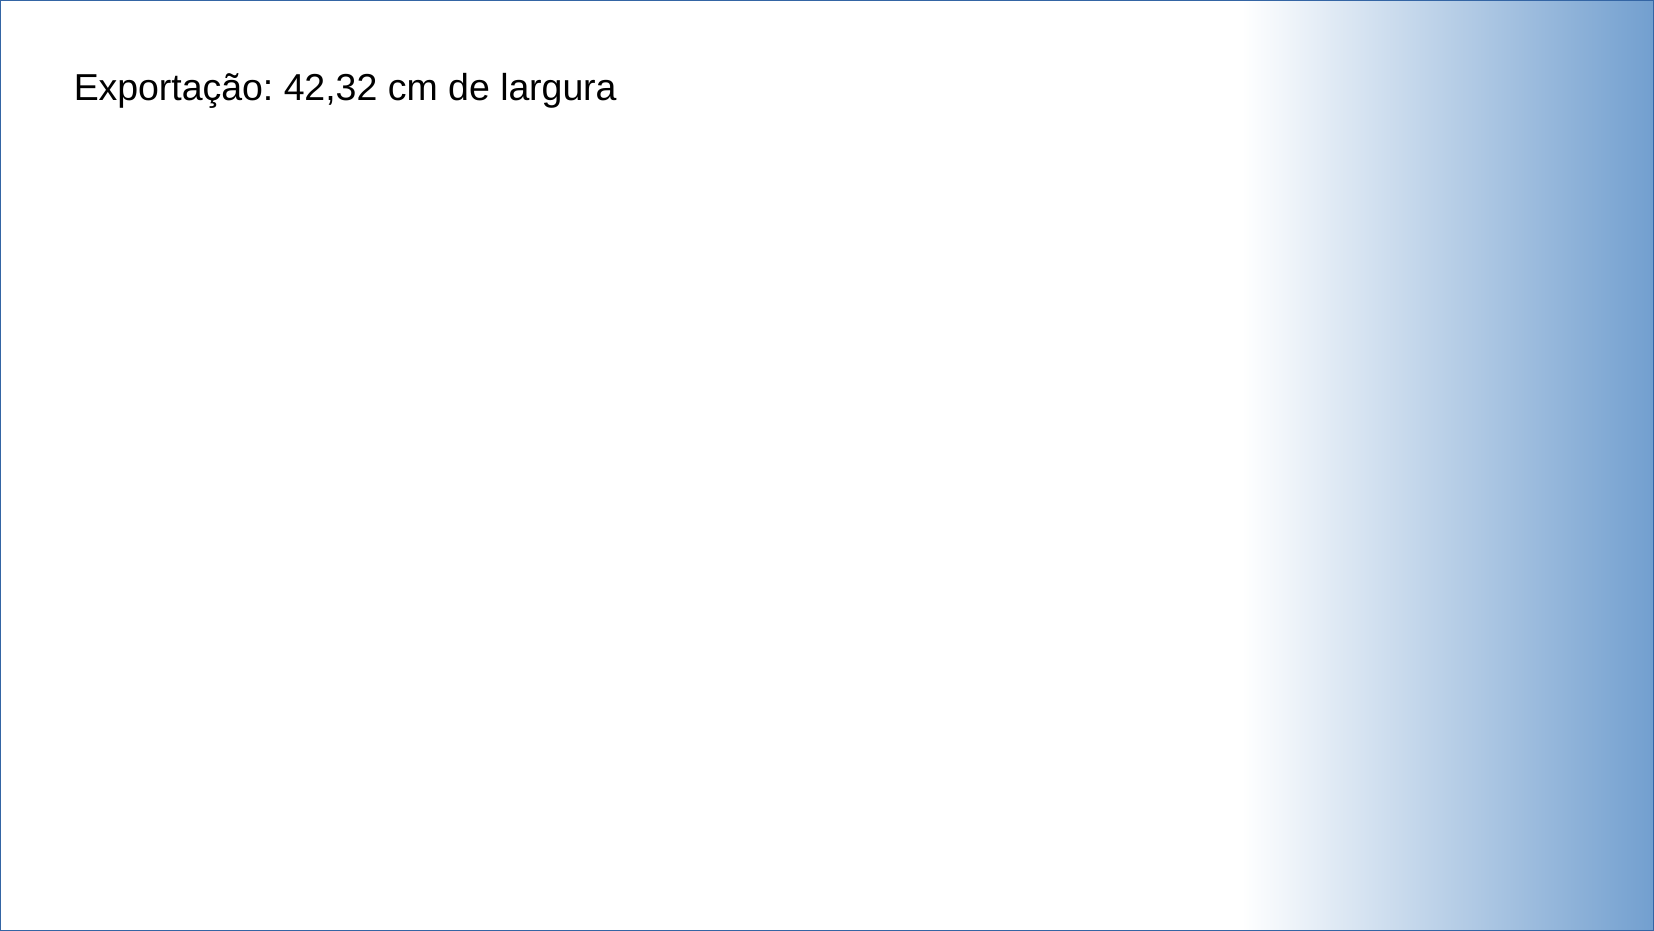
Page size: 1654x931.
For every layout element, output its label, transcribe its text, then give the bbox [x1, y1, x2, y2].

text_box [0, 0, 1654, 931]
text_box Exportação: 42,32 cm de largura [59, 59, 633, 116]
